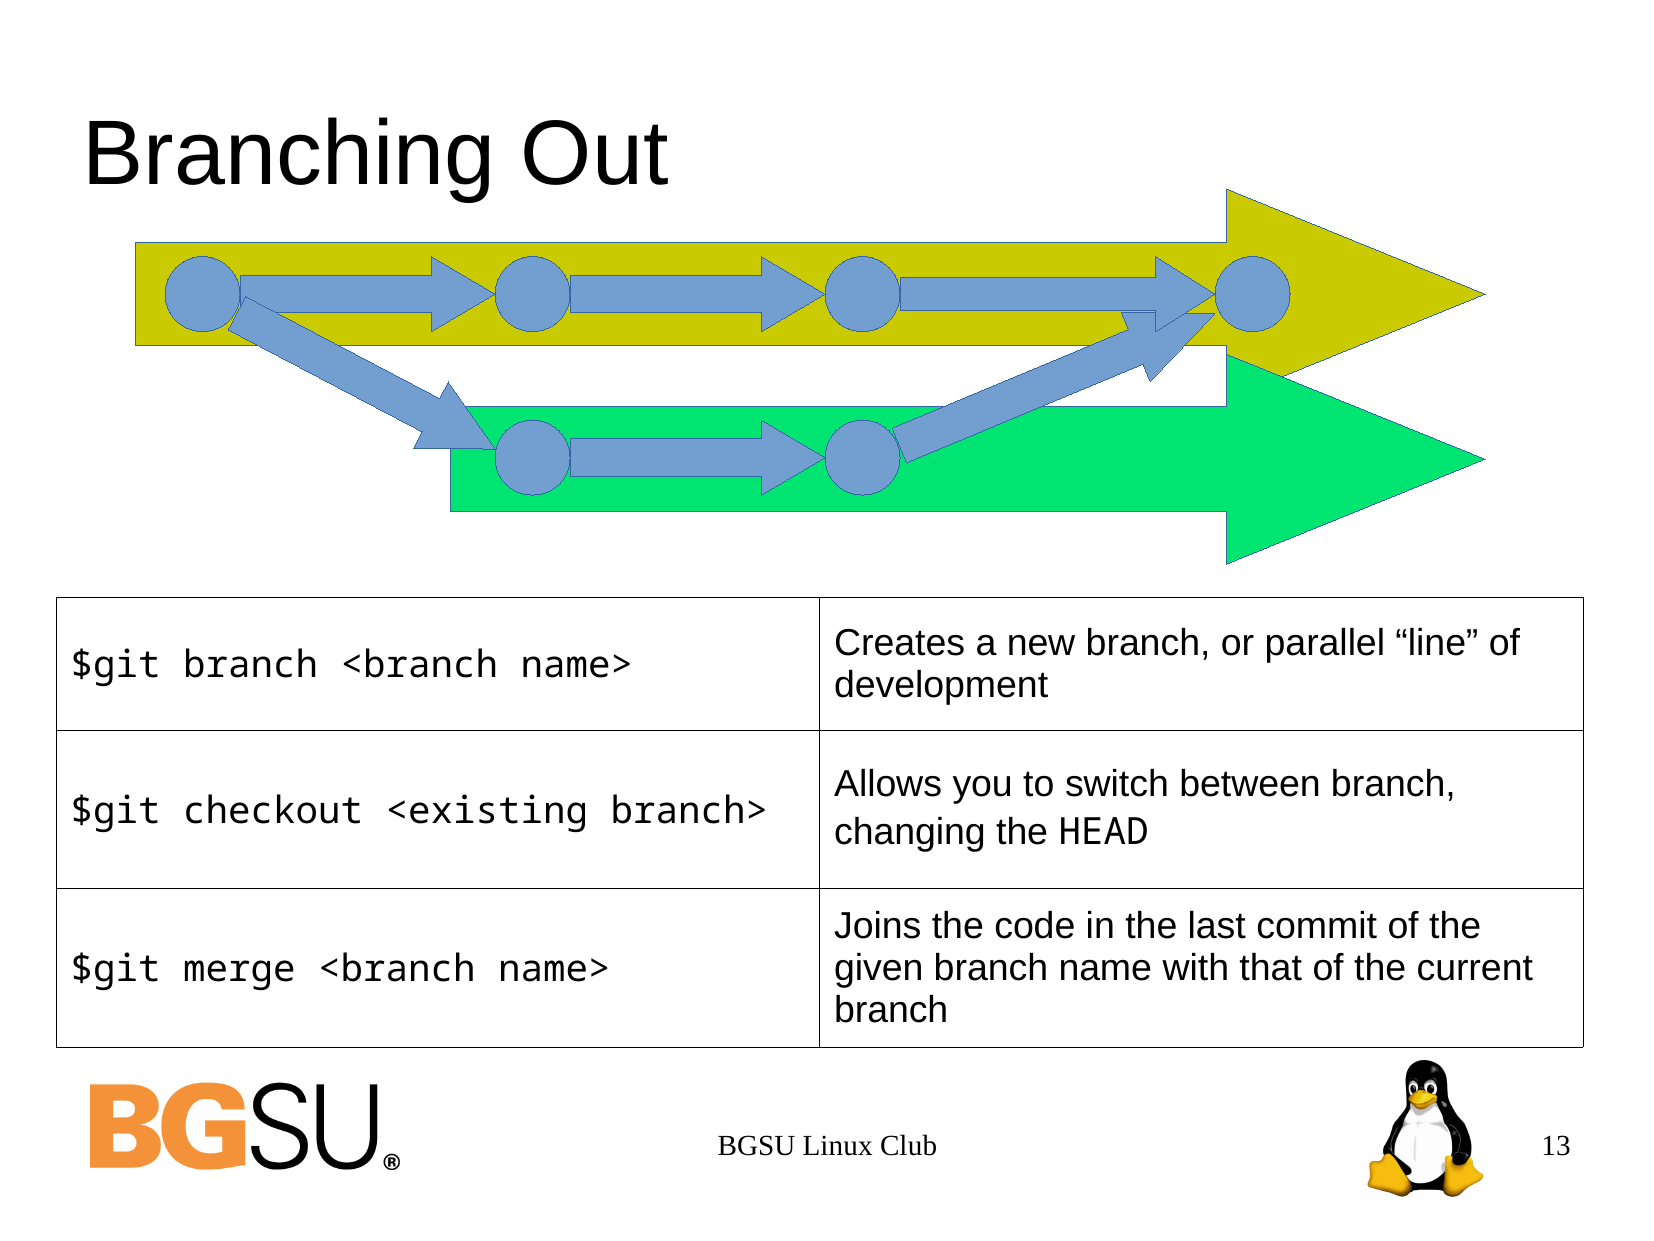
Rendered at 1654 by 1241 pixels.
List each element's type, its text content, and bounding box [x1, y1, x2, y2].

title Branching Out [82, 49, 1571, 257]
text_box [135, 256, 1486, 565]
table_cell $git merge <branch name> [57, 889, 819, 1047]
table_cell Allows you to switch between branch, changing the HEAD [820, 731, 1583, 888]
picture [90, 1082, 409, 1171]
table_header $git branch <branch name> [57, 598, 819, 730]
table_header Creates a new branch, or parallel “line” of development [820, 598, 1583, 730]
table_cell $git checkout <existing branch> [57, 731, 819, 888]
table_cell Joins the code in the last commit of the given branch name with that of the current branch [820, 889, 1583, 1047]
picture [1365, 1057, 1486, 1201]
